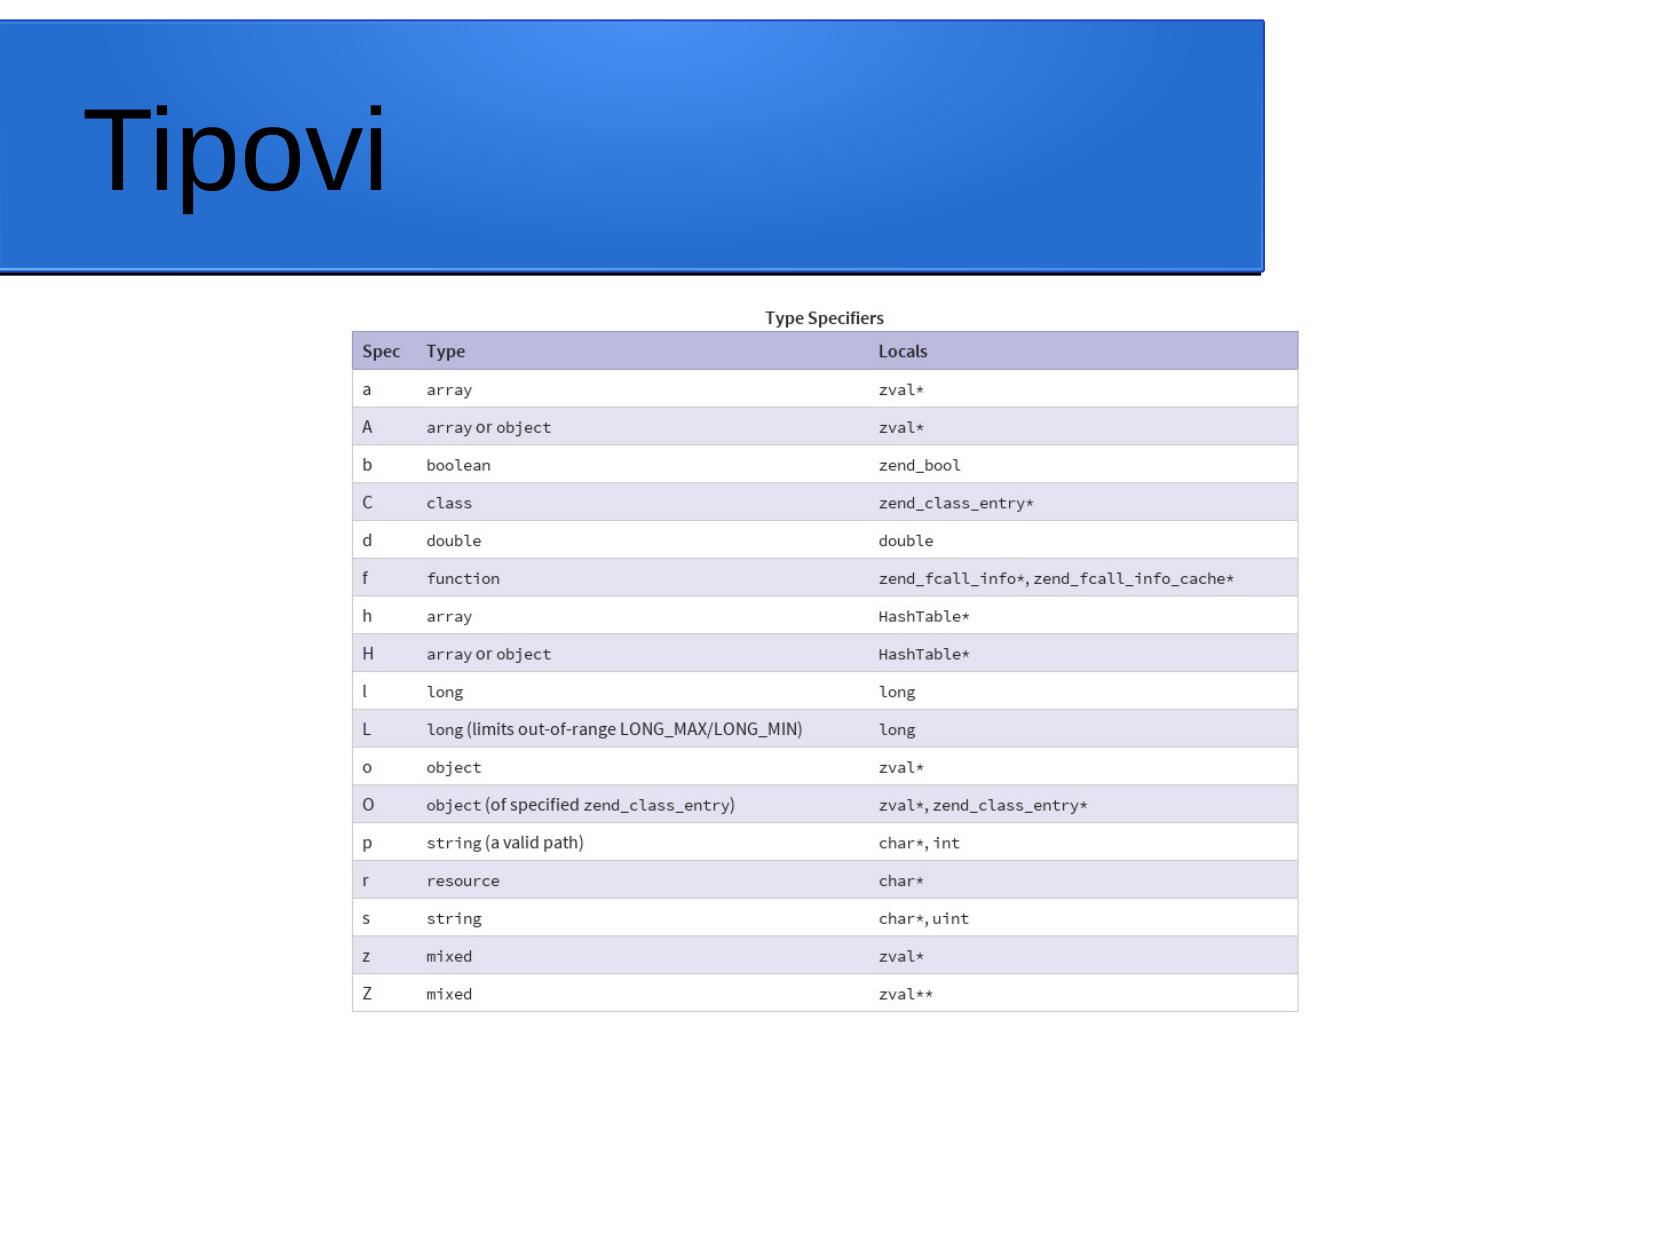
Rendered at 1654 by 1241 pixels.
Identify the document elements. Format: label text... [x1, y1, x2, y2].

title Tipovi [82, 47, 1235, 252]
picture [336, 299, 1317, 1019]
